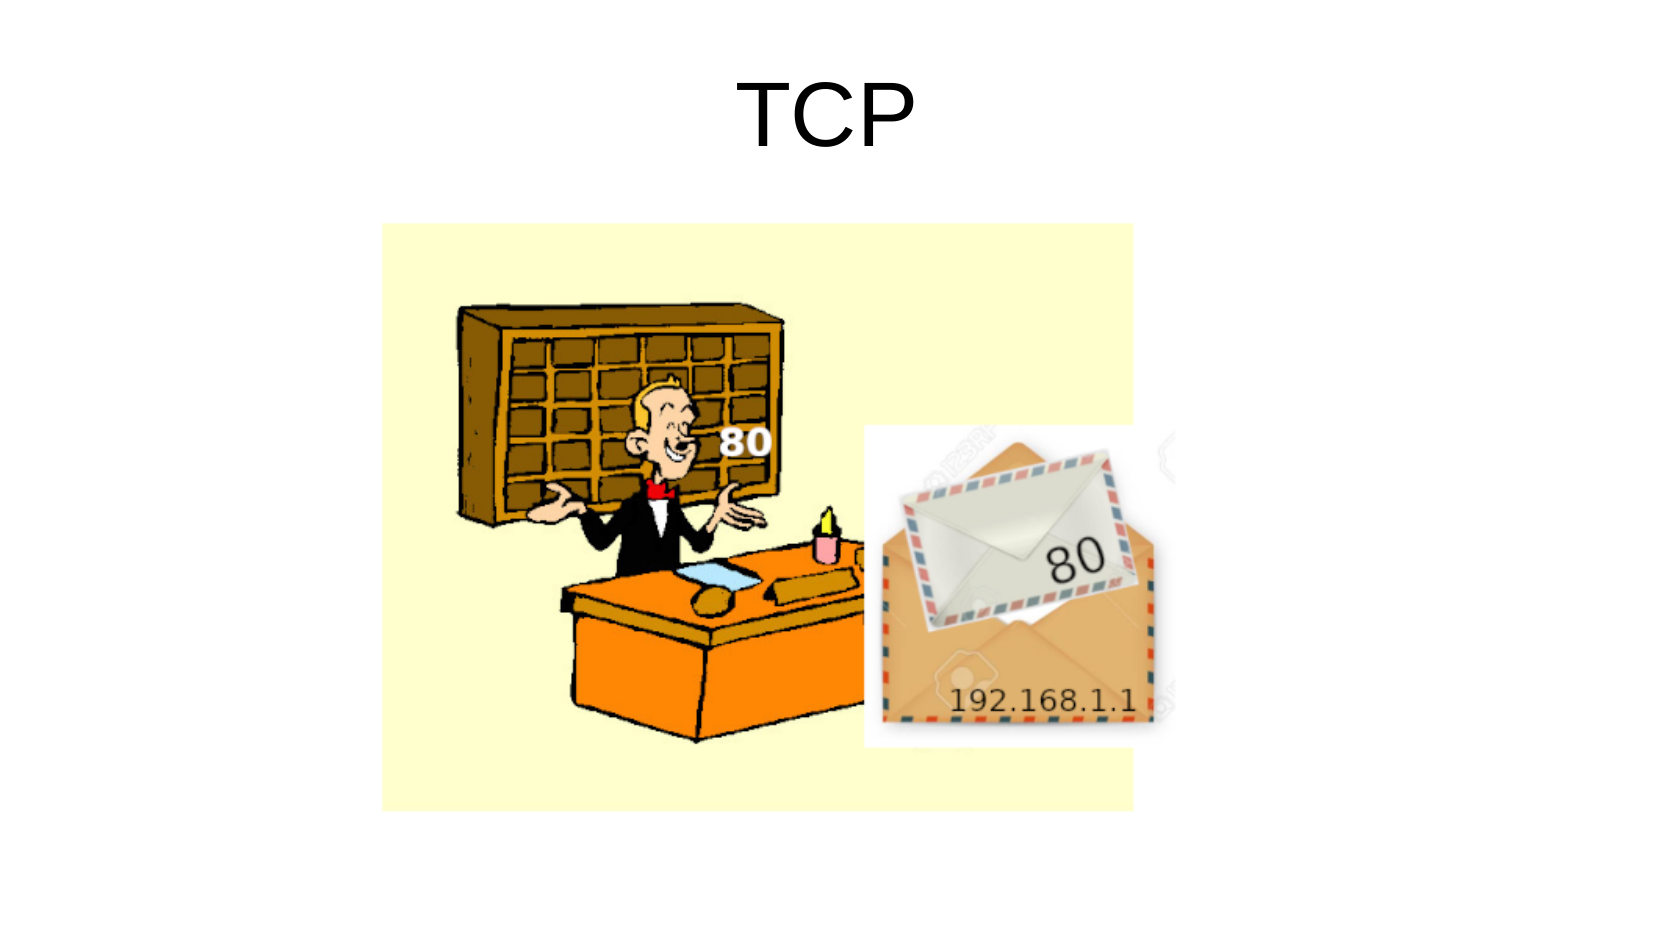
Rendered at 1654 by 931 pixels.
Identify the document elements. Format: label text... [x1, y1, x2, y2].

picture [373, 211, 1182, 827]
title TCP [82, 37, 1571, 193]
